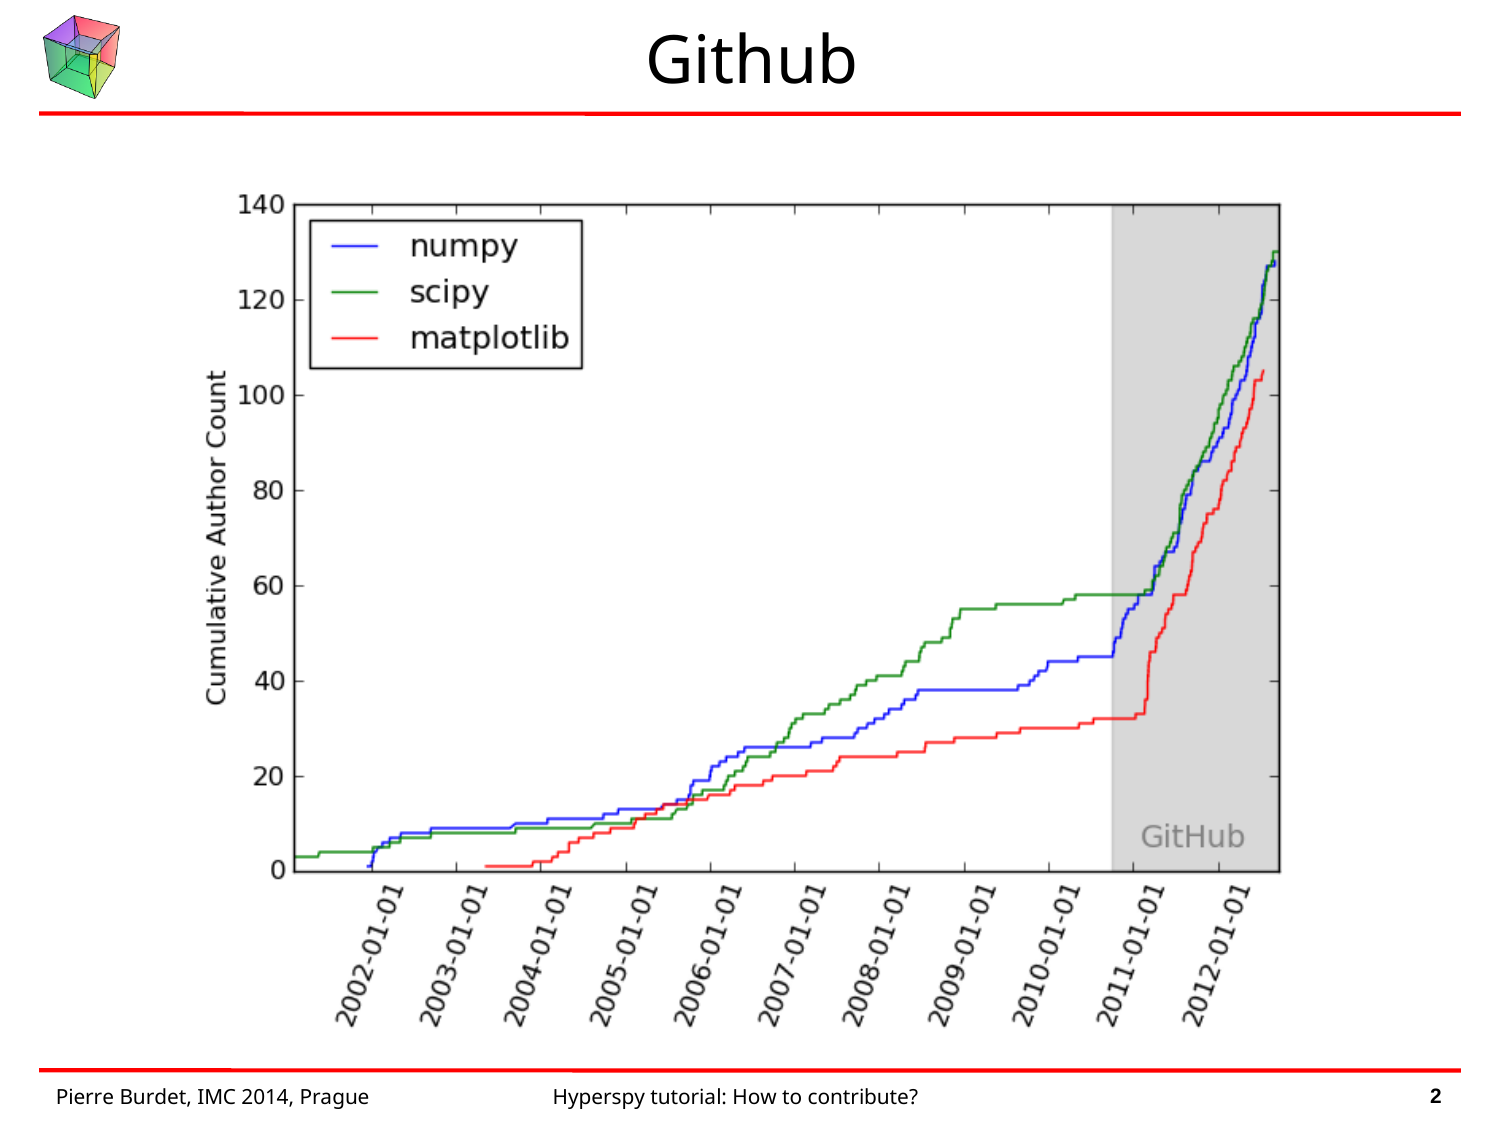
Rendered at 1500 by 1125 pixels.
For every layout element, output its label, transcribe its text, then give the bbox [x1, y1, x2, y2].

text_box 2 [1106, 1074, 1457, 1125]
picture [39, 15, 123, 99]
picture [135, 184, 1406, 1047]
text_box Github [41, 0, 1463, 114]
